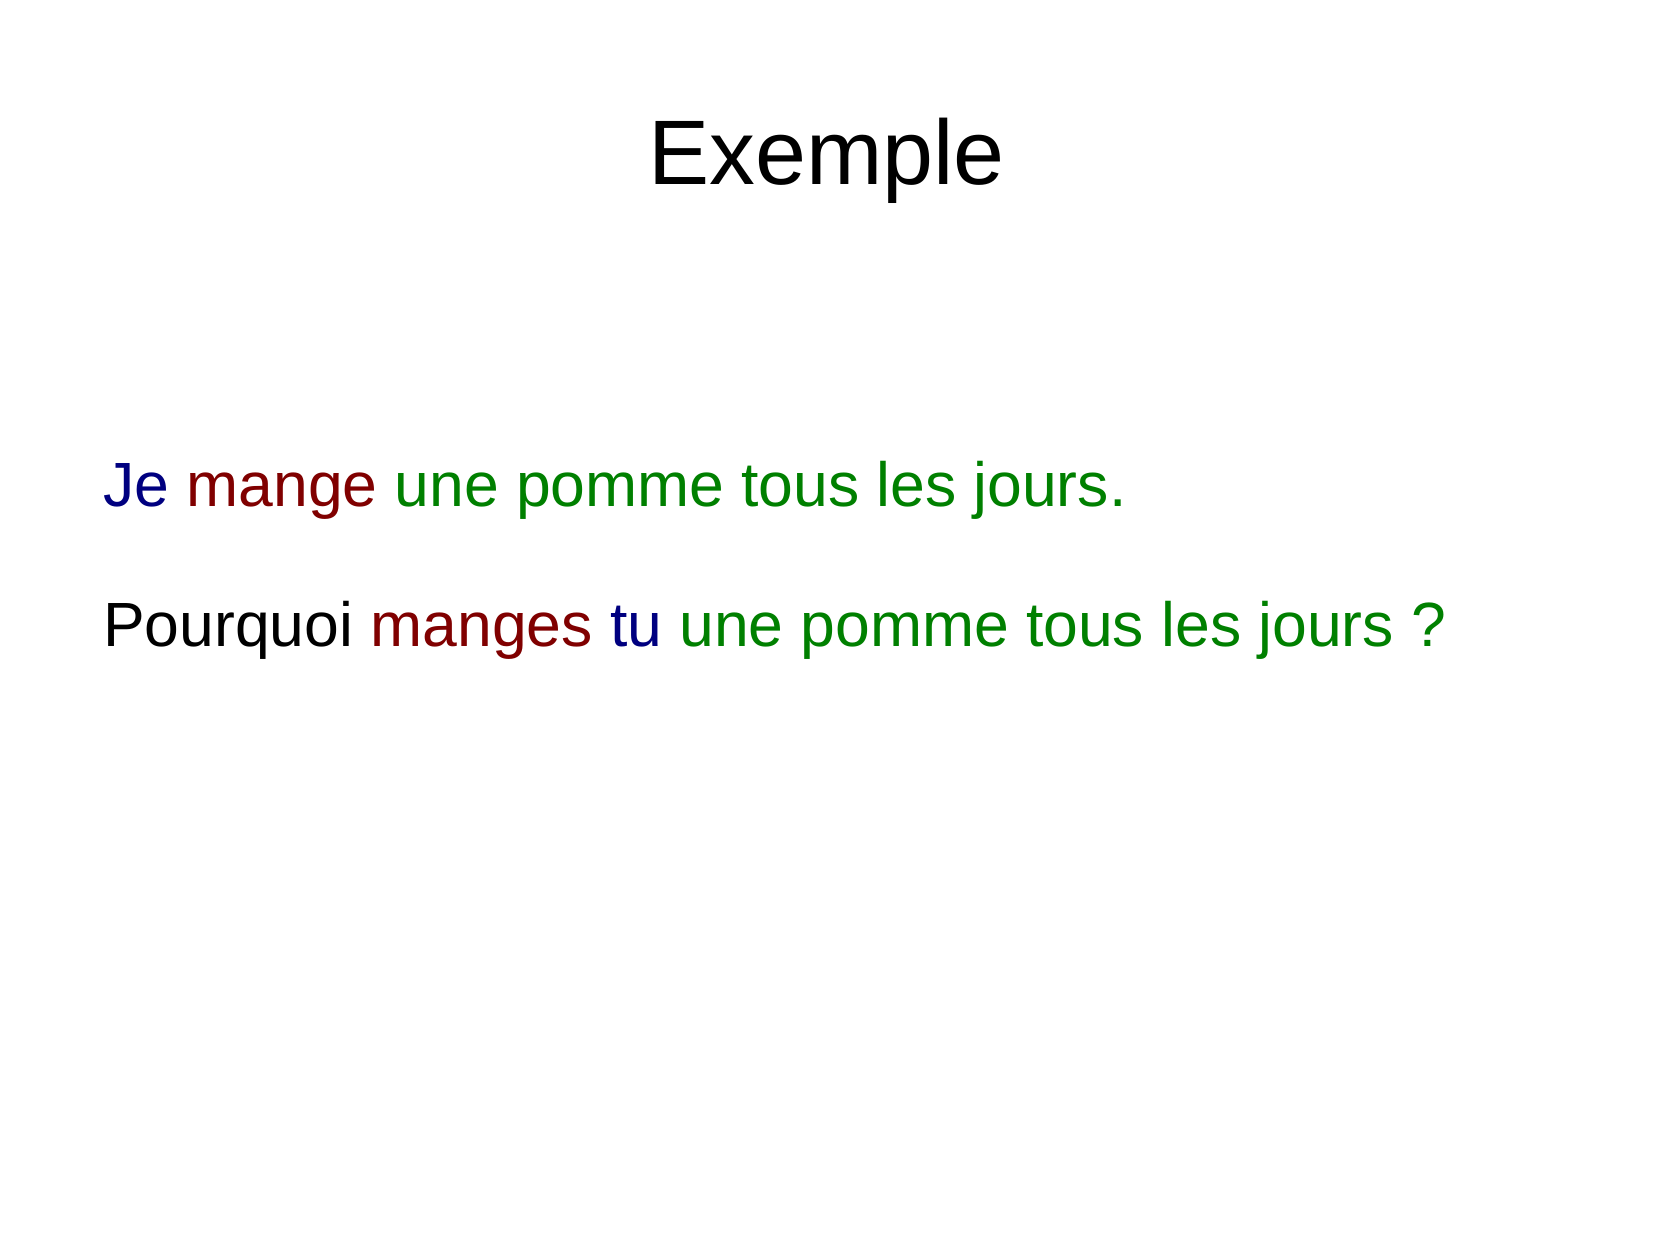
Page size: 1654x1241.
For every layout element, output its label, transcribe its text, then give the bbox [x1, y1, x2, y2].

text_box Je mange une pomme tous les jours. Pourquoi manges tu une pomme tous les jours ? [88, 442, 1565, 709]
title Exemple [82, 49, 1571, 257]
